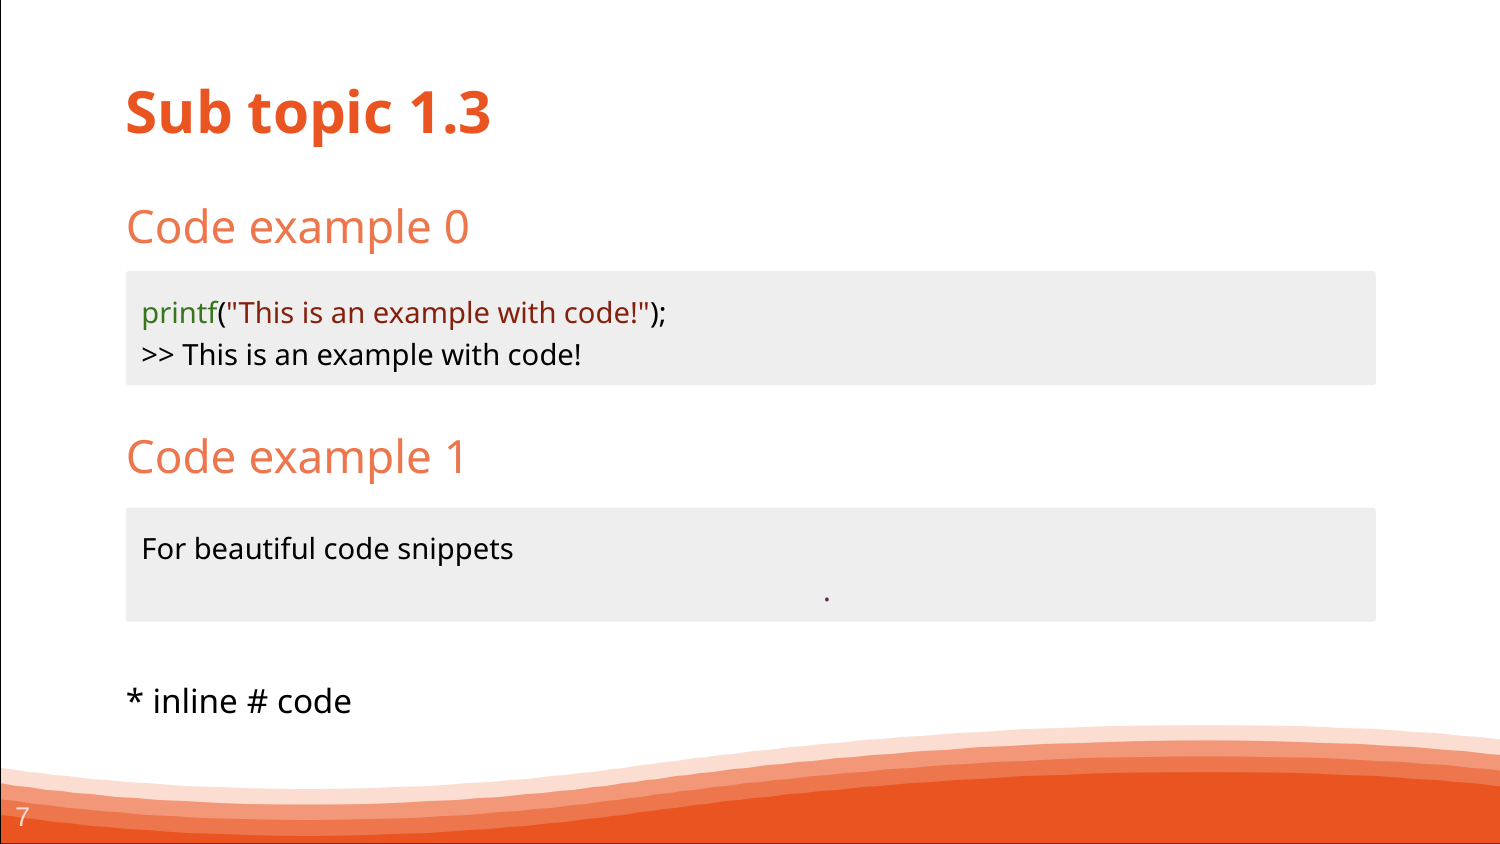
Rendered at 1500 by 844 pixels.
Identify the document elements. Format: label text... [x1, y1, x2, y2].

text_box printf("This is an example with code!"); >> This is an example with code! [125, 271, 1376, 386]
list Code example 0 Code example 1 * inline # code [125, 384, 1376, 509]
list Code example 0 Code example 1 * inline # code [125, 189, 1376, 272]
title Sub topic 1.3 [125, 31, 1376, 189]
list Code example 0 Code example 1 * inline # code [125, 621, 1376, 750]
picture [0, 0, 1500, 844]
text_box For beautiful code snippets like this one . [125, 507, 1376, 622]
slide_number 1 [0, 793, 55, 838]
